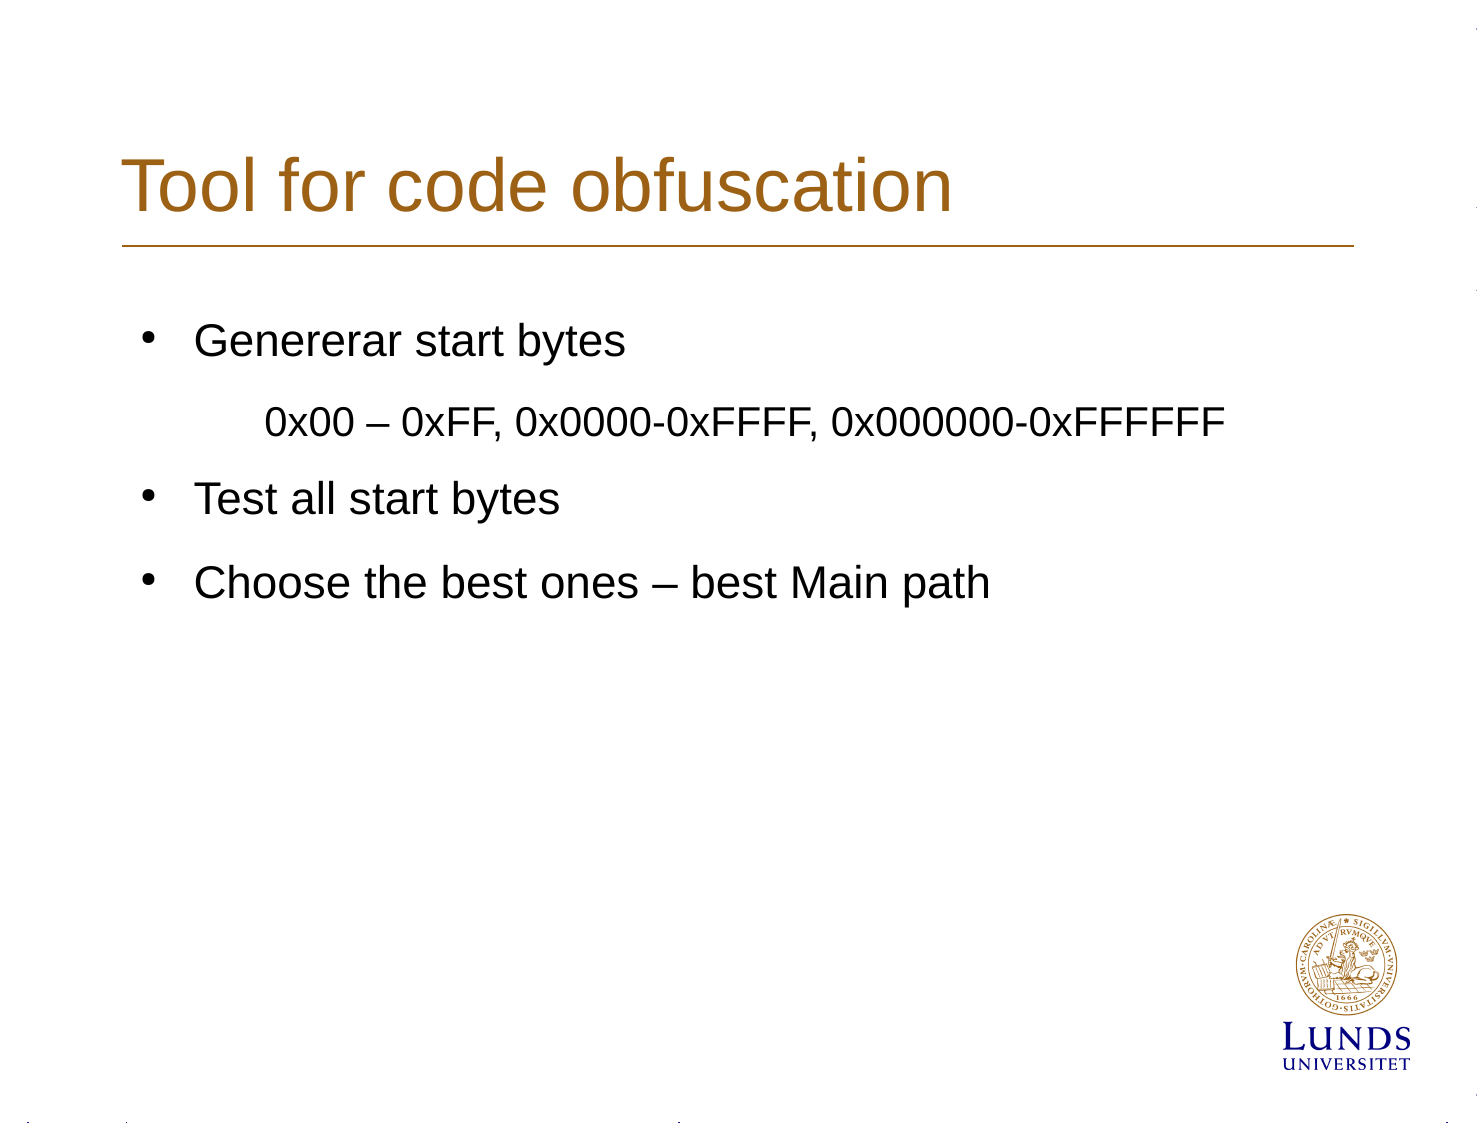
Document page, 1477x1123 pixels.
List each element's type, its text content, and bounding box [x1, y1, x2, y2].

picture [1283, 914, 1410, 1070]
list Genererar start bytes 0x00 – 0xFF, 0x0000-0xFFFF, 0x000000-0xFFFFFF Test all start bytes Choose the best ones – best Main path [107, 303, 1353, 888]
title Tool for code obfuscation [105, 46, 1354, 234]
